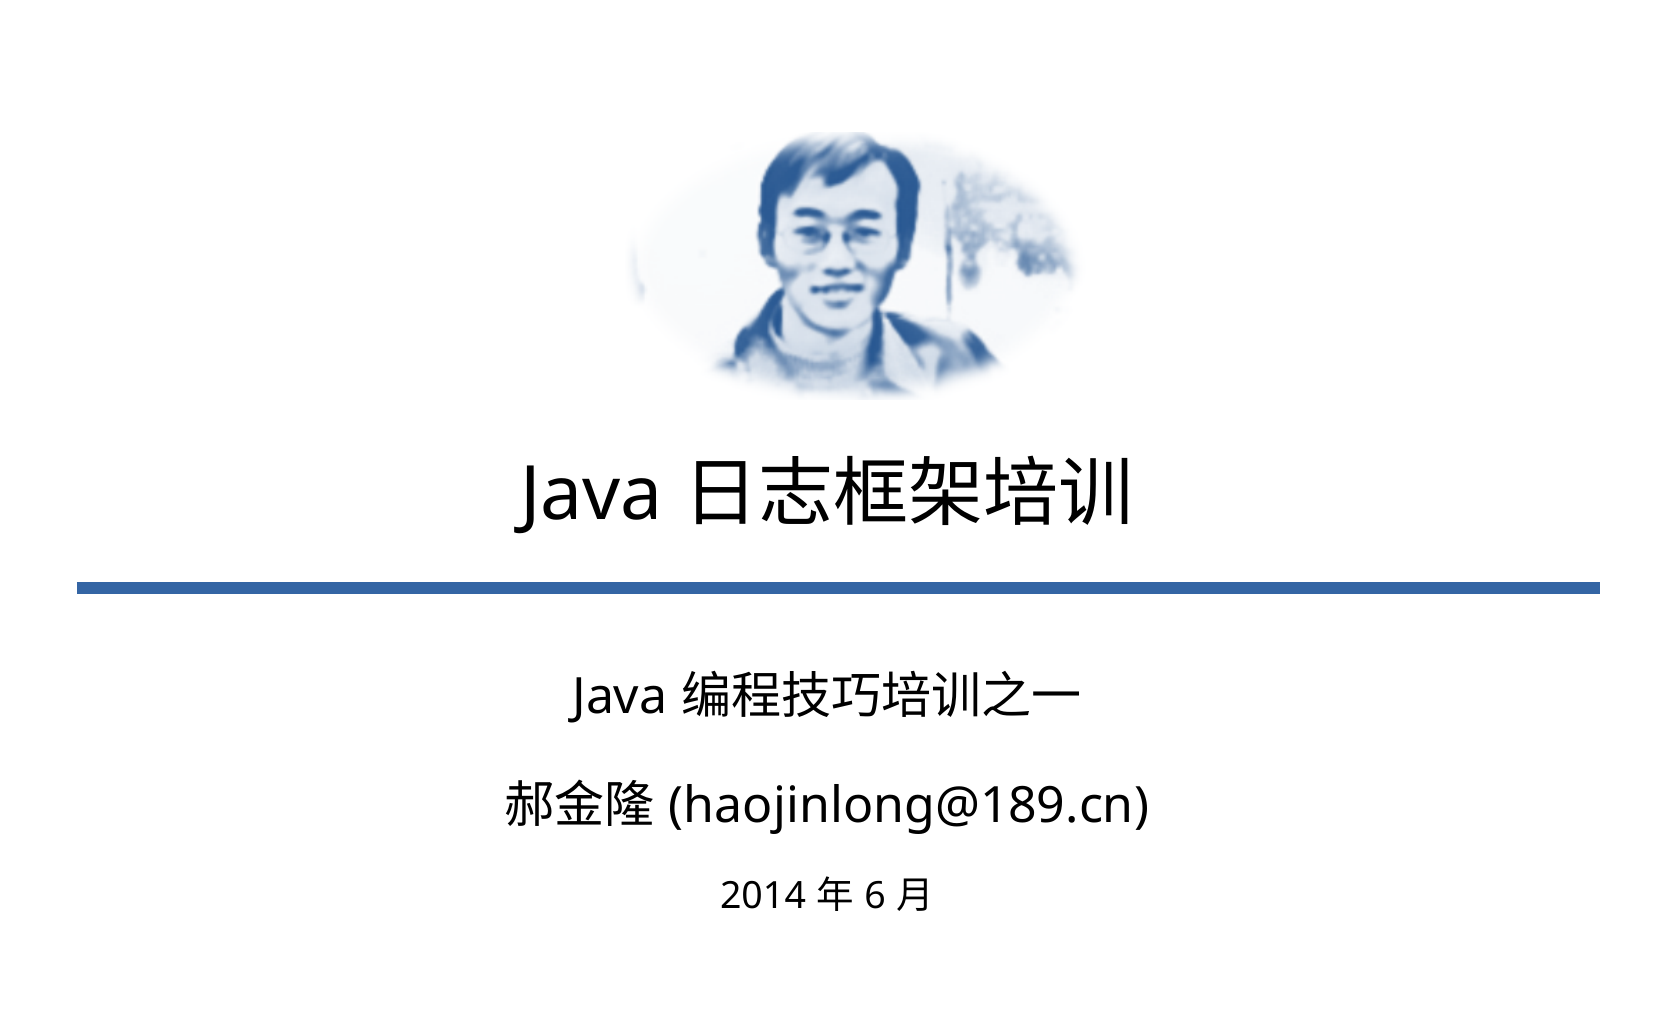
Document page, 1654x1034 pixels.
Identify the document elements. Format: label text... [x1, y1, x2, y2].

subtitle Java编程技巧培训之一 郝金隆(haojinlong@189.cn) 2014年6月 [82, 631, 1571, 907]
picture [625, 132, 1087, 400]
title Java日志框架培训 [82, 400, 1571, 573]
